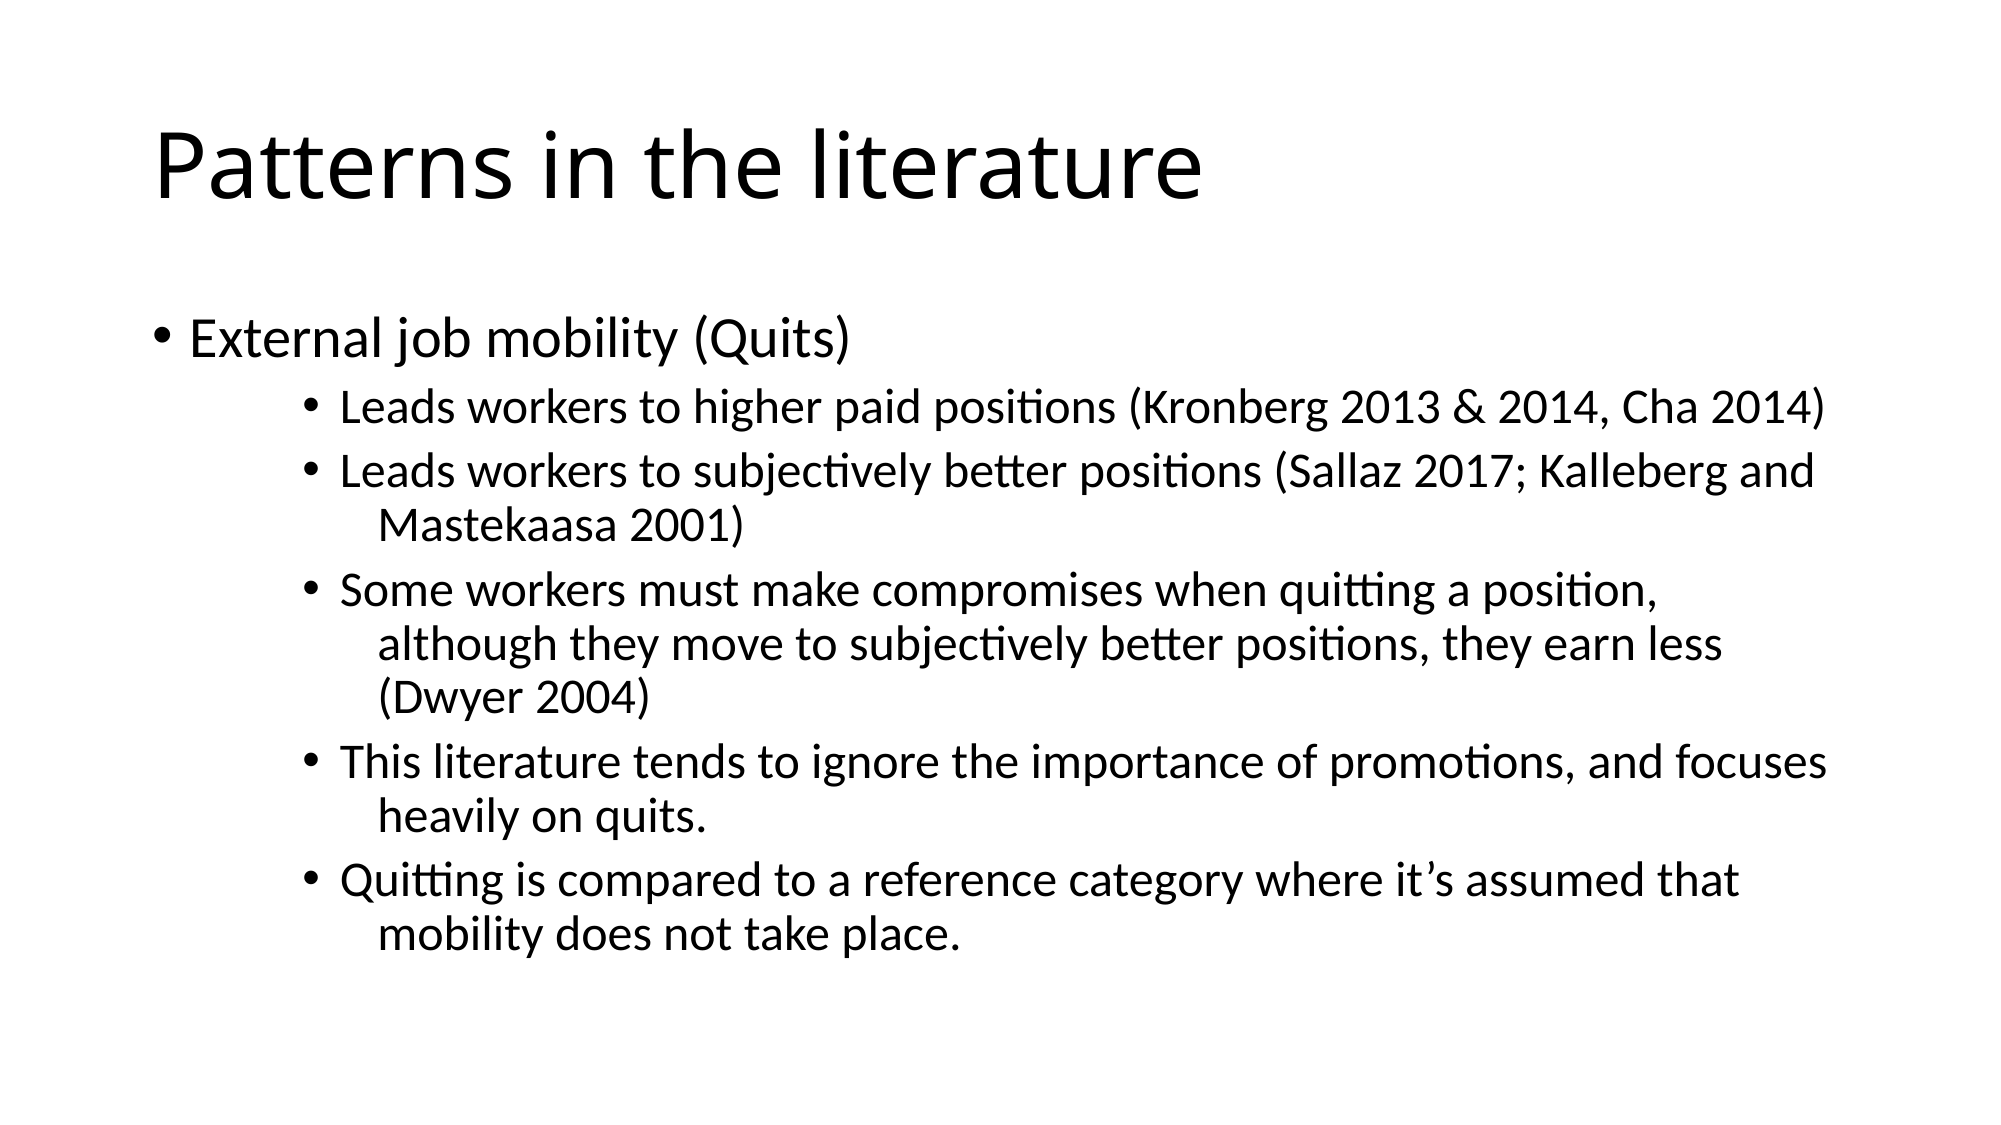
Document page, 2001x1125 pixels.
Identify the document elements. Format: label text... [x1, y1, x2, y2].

title Patterns in the literature [137, 59, 1863, 278]
list External job mobility (Quits) Leads workers to higher paid positions (Kronberg 2013 & 2014, Cha 2014) Leads workers to subjectively better positions (Sallaz 2017; Kalleberg and Mastekaasa 2001) Some workers must make compromises when quitting a position, although they move to subjectively better positions, they earn less (Dwyer 2004) This literature tends to ignore the importance of promotions, and focuses heavily on quits. Quitting is compared to a reference category where it’s assumed that mobility does not take place. [137, 299, 1863, 1014]
